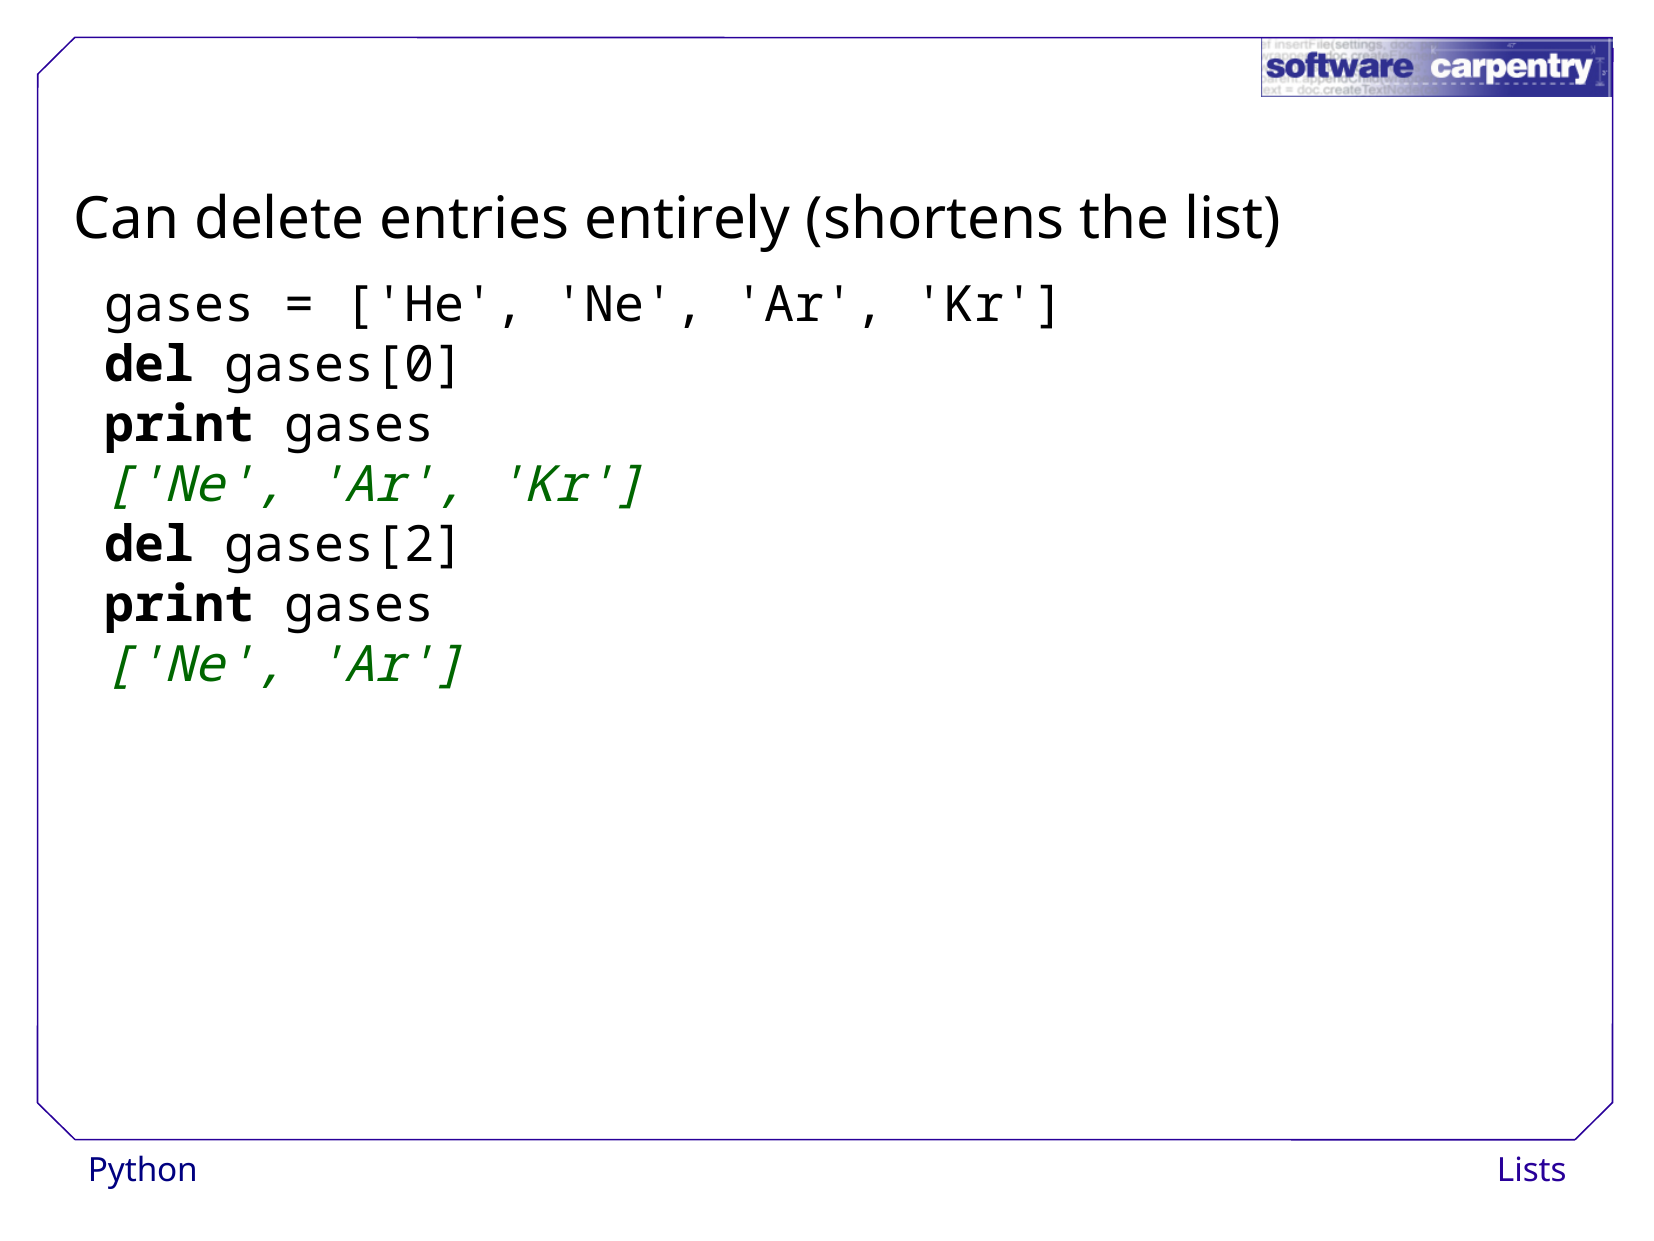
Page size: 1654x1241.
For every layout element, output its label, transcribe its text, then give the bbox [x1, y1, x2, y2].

picture [1261, 39, 1613, 97]
text_box gases = ['He', 'Ne', 'Ar', 'Kr'] del gases[0] print gases ['Ne', 'Ar', 'Kr'] del gases[2] print gases ['Ne', 'Ar'] [89, 263, 1512, 725]
text_box Can delete entries entirely (shortens the list) [58, 138, 1447, 259]
